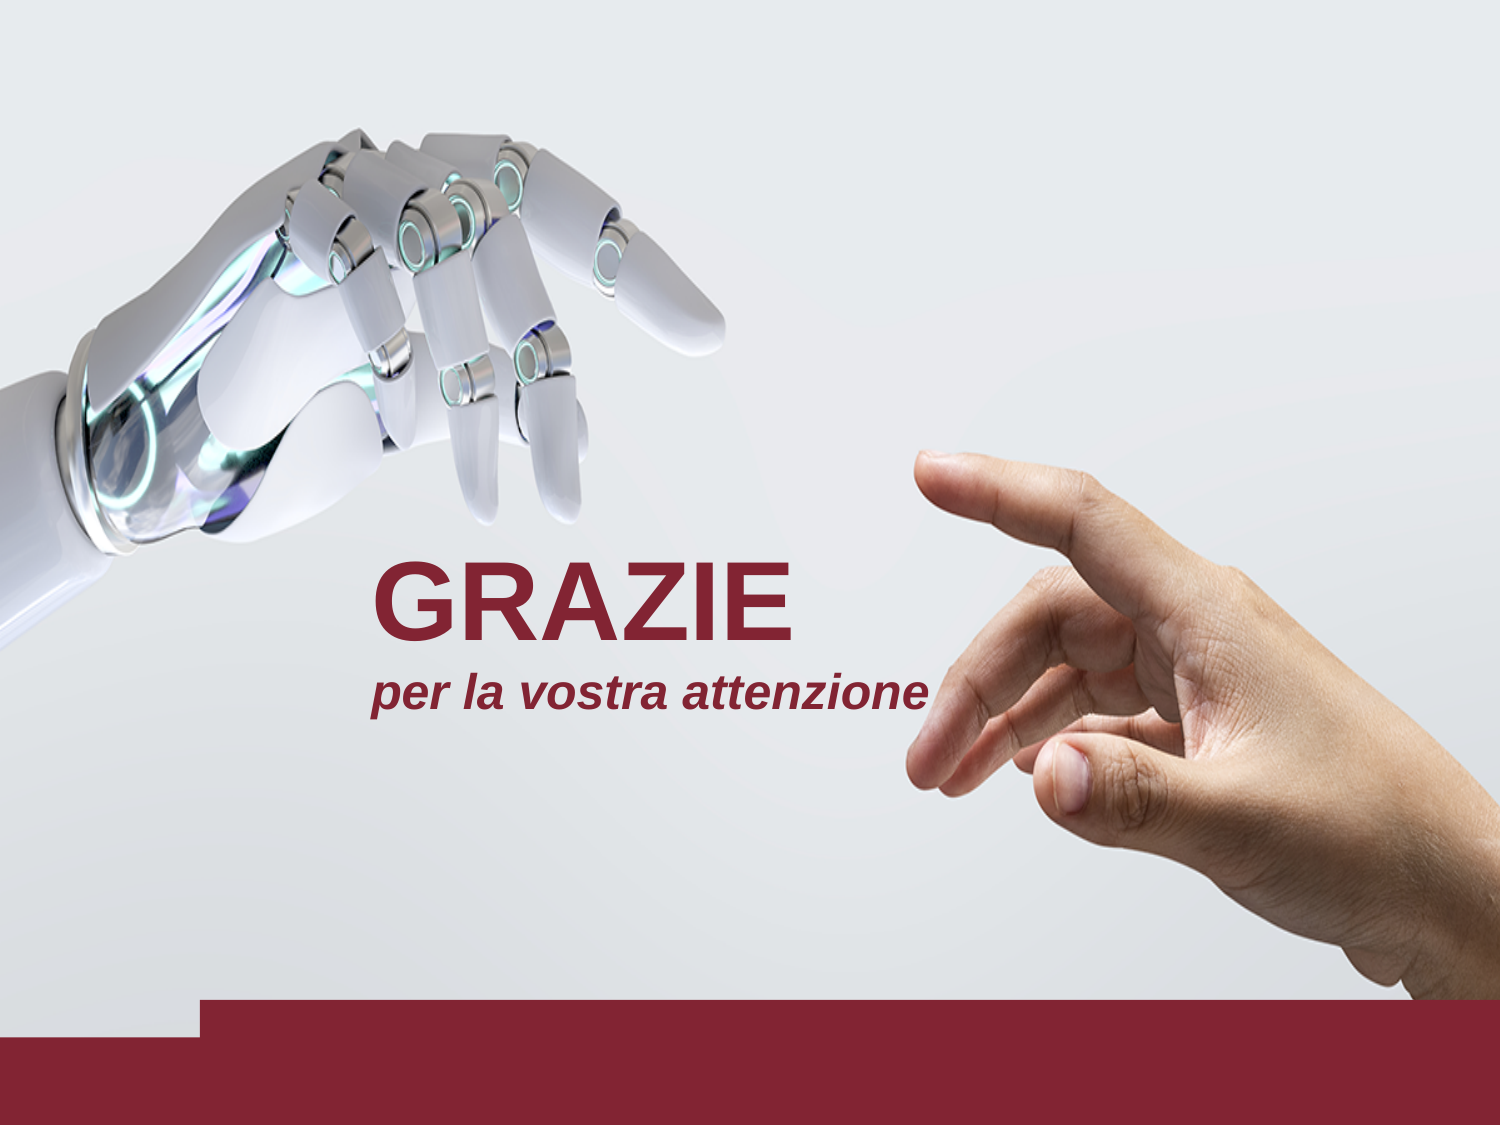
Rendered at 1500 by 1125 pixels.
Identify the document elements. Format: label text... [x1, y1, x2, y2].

text_box GRAZIE per la vostra attenzione [356, 531, 945, 728]
picture [0, 0, 1500, 1037]
